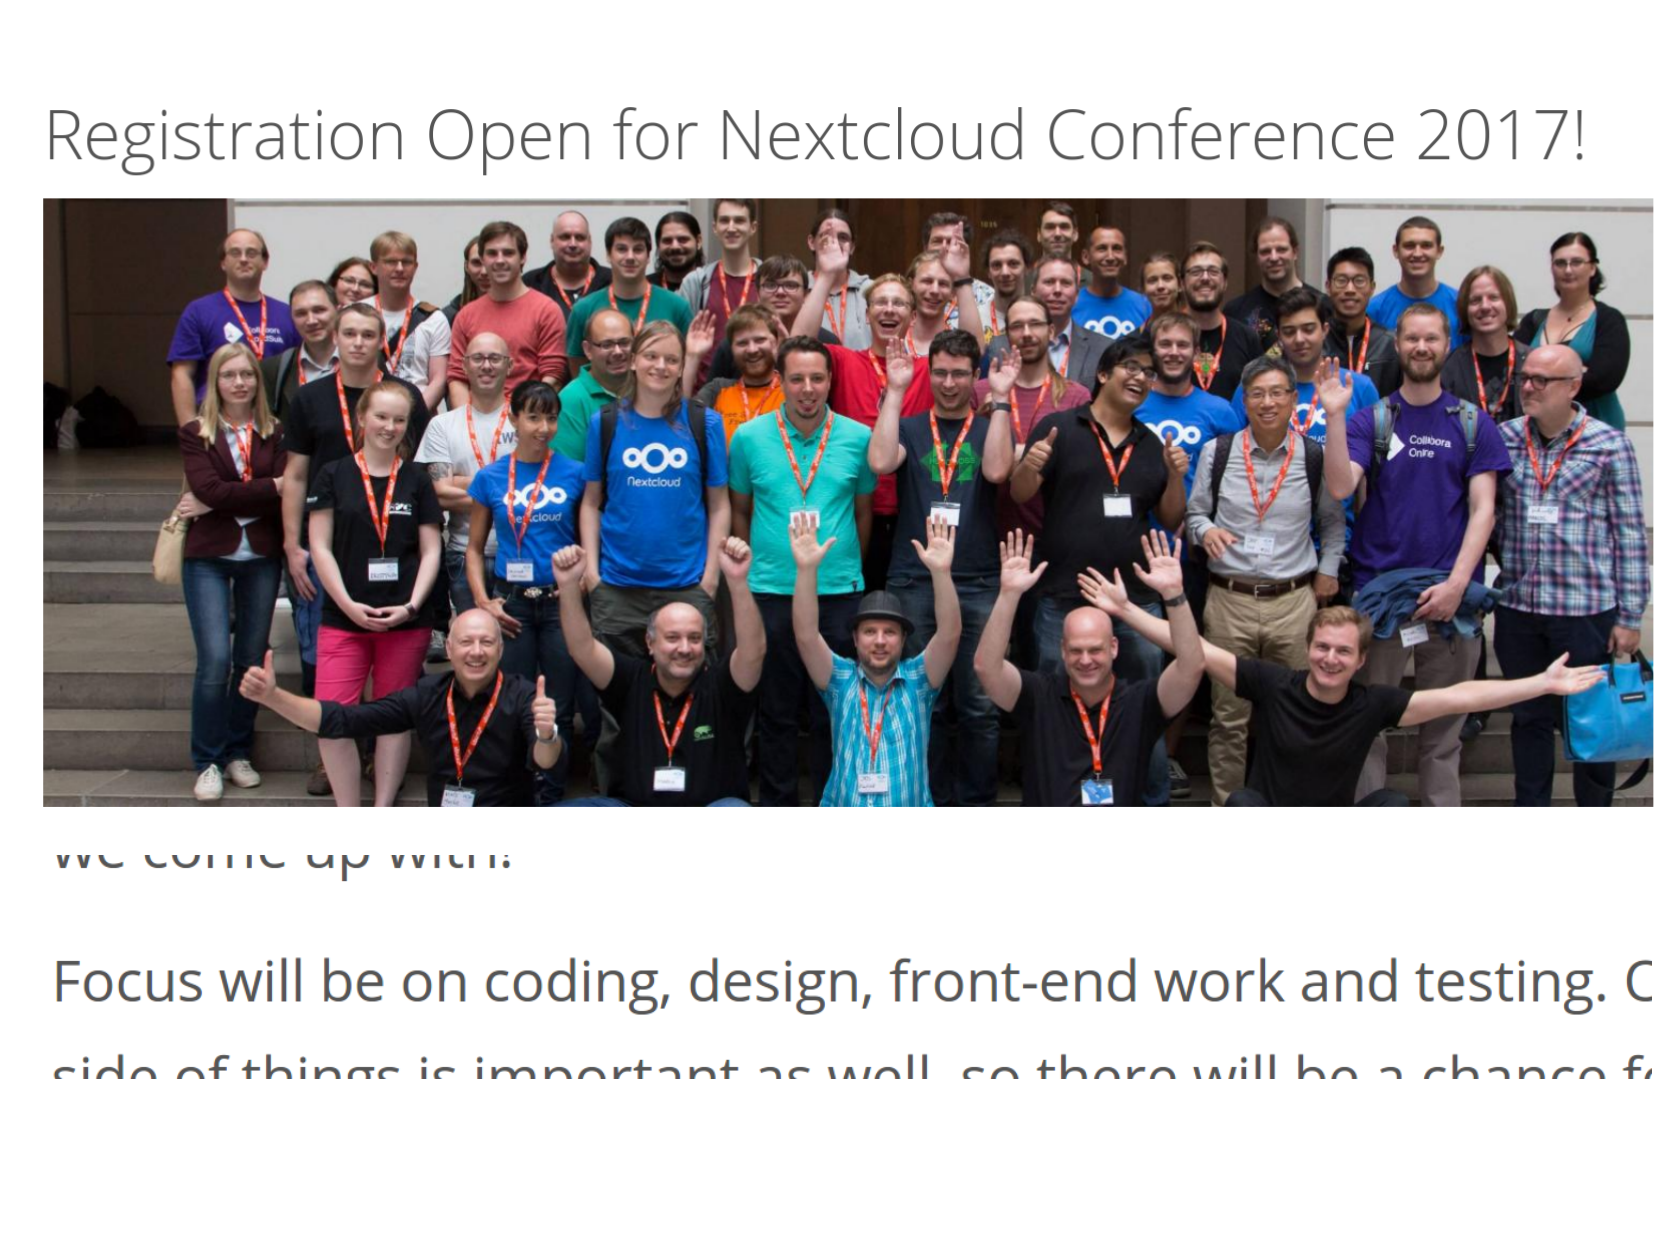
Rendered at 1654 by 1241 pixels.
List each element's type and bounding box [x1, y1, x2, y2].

picture [0, 53, 1654, 834]
picture [0, 855, 1652, 1079]
